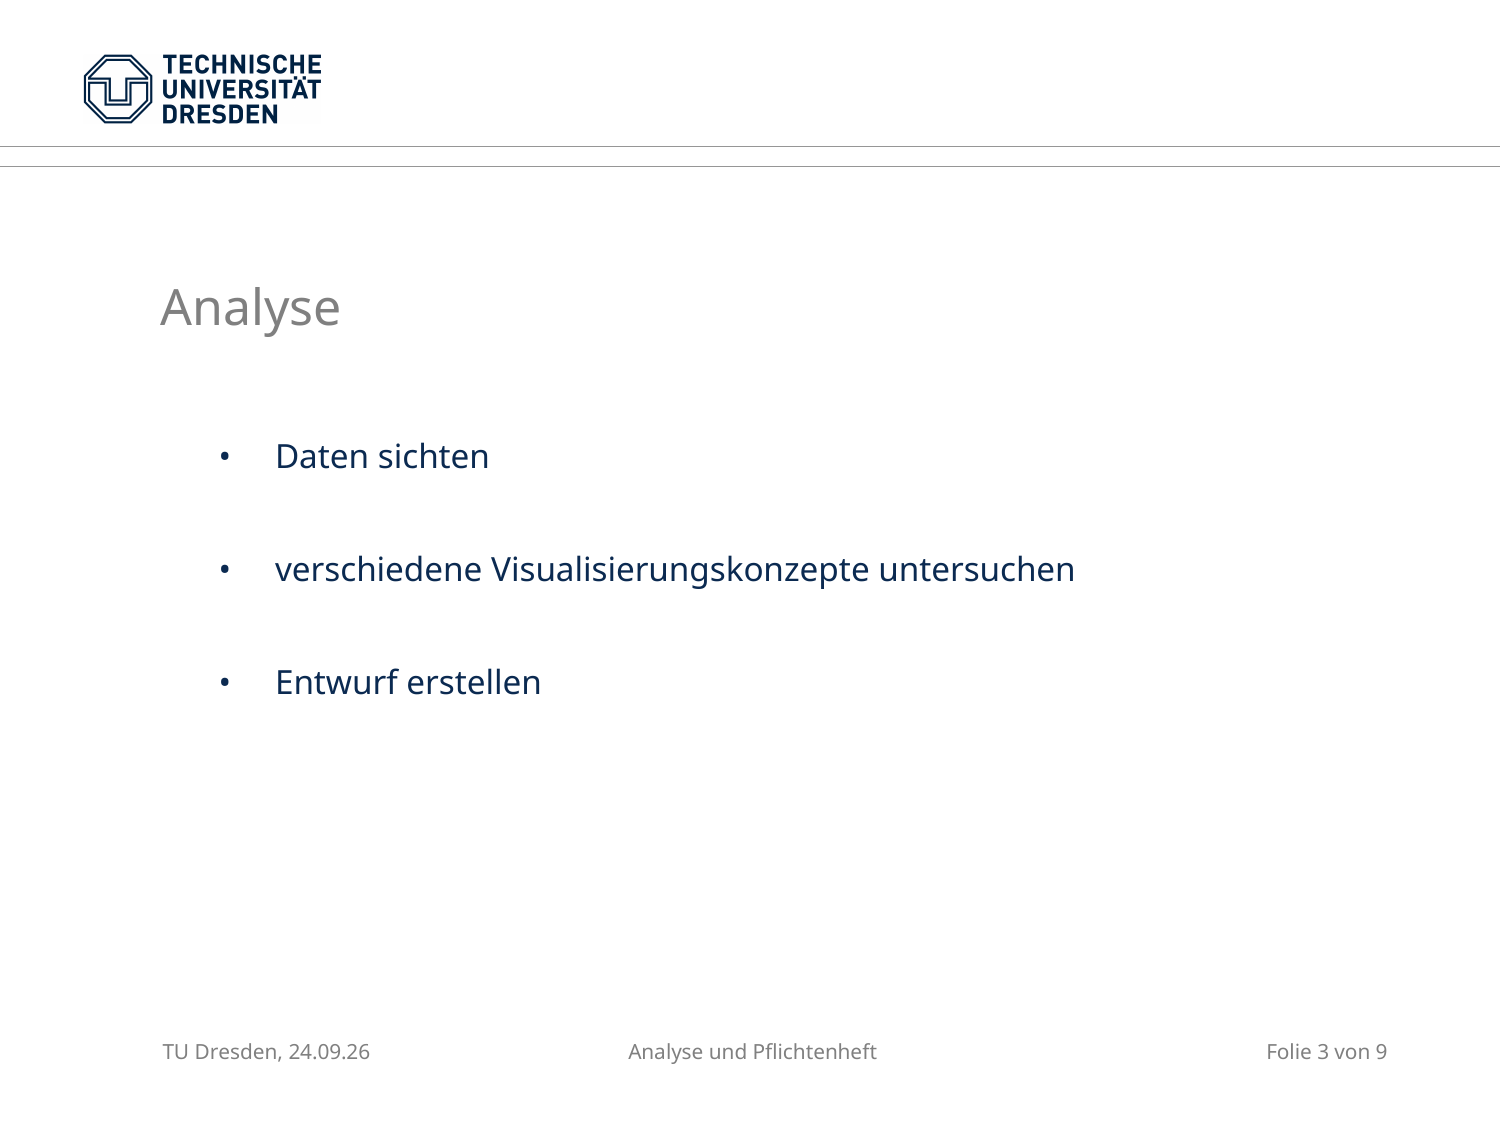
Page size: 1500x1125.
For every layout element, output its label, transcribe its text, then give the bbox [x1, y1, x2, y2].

title Analyse [160, 238, 1392, 374]
picture [83, 54, 321, 124]
list Daten sichten verschiedene Visualisierungskonzepte untersuchen Entwurf erstellen [162, 425, 1388, 1093]
